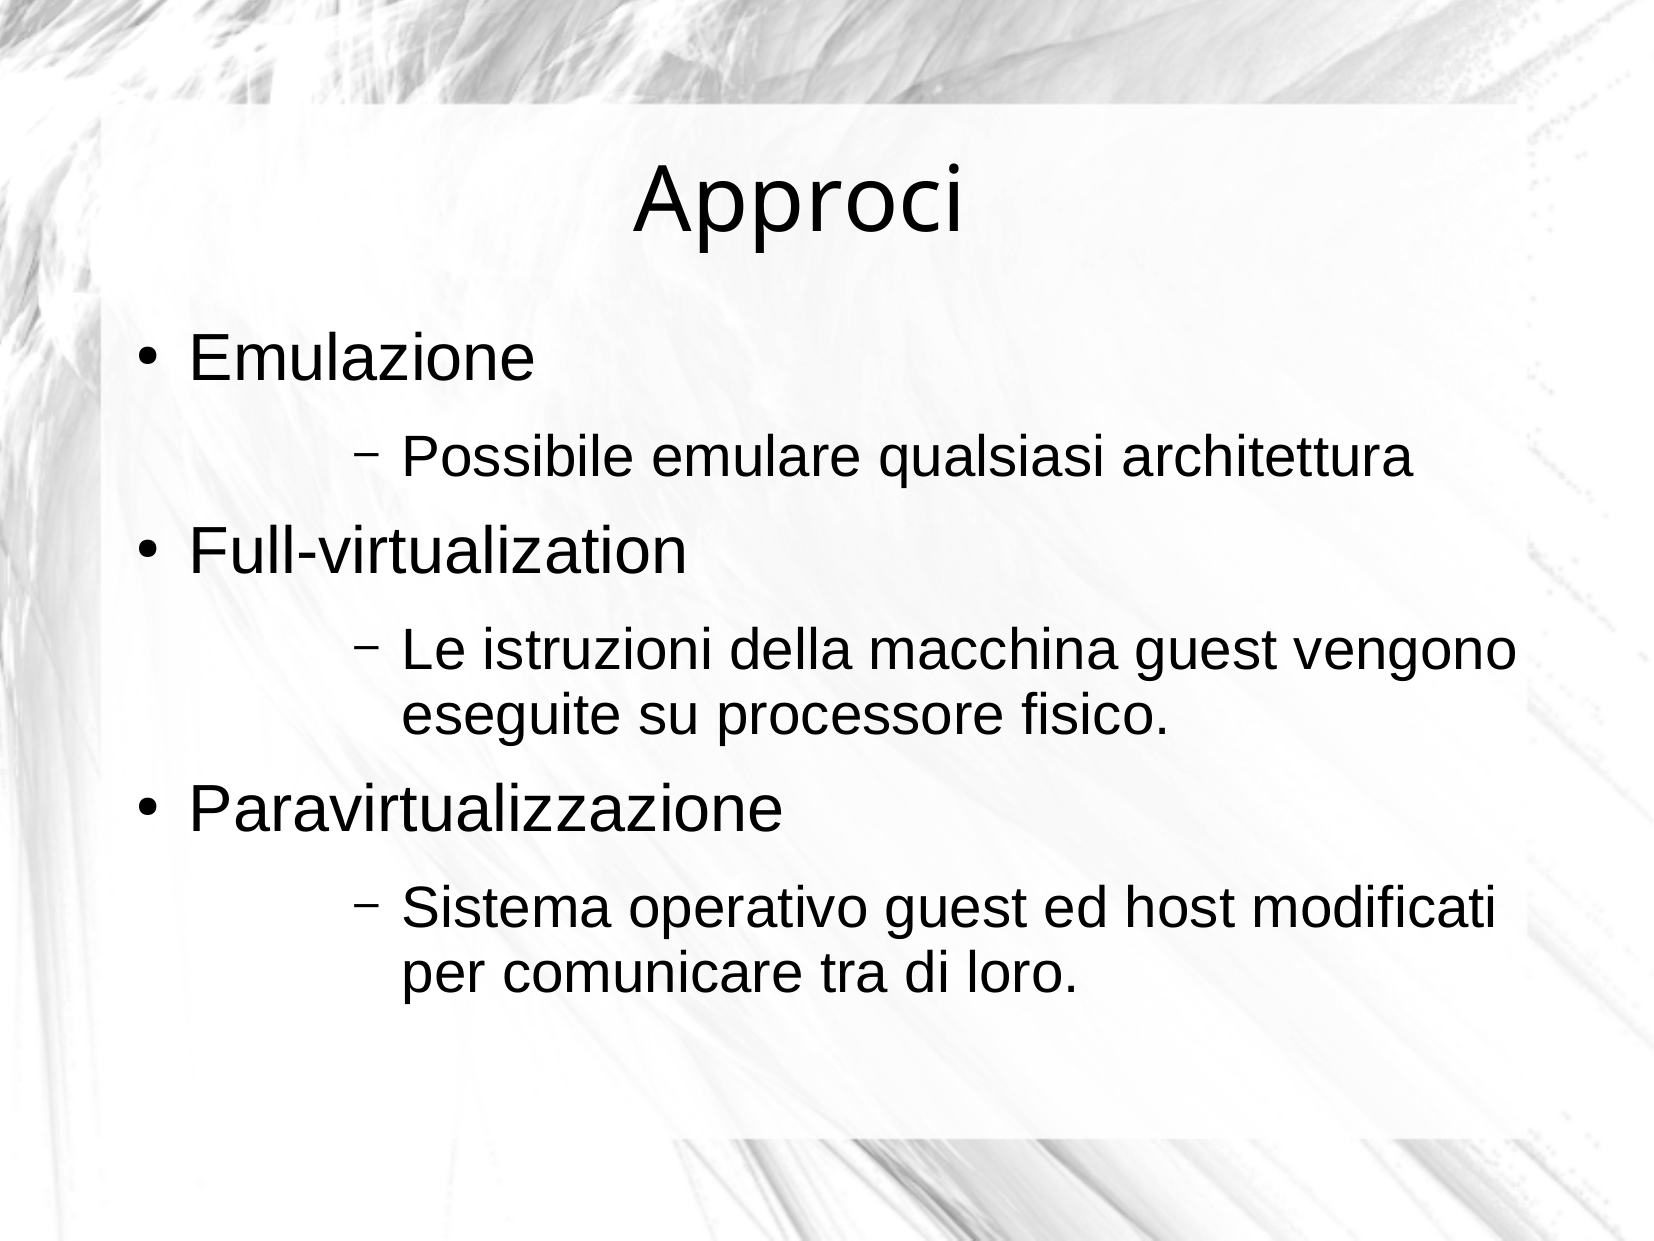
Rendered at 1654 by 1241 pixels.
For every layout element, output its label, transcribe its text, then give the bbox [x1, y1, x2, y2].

list Emulazione Possibile emulare qualsiasi architettura Full-virtualization Le istruzioni della macchina guest vengono eseguite su processore fisico. Paravirtualizzazione Sistema operativo guest ed host modificati per comunicare tra di loro. [118, 319, 1571, 1139]
title Approci [118, 112, 1506, 281]
picture [0, 0, 1654, 1241]
